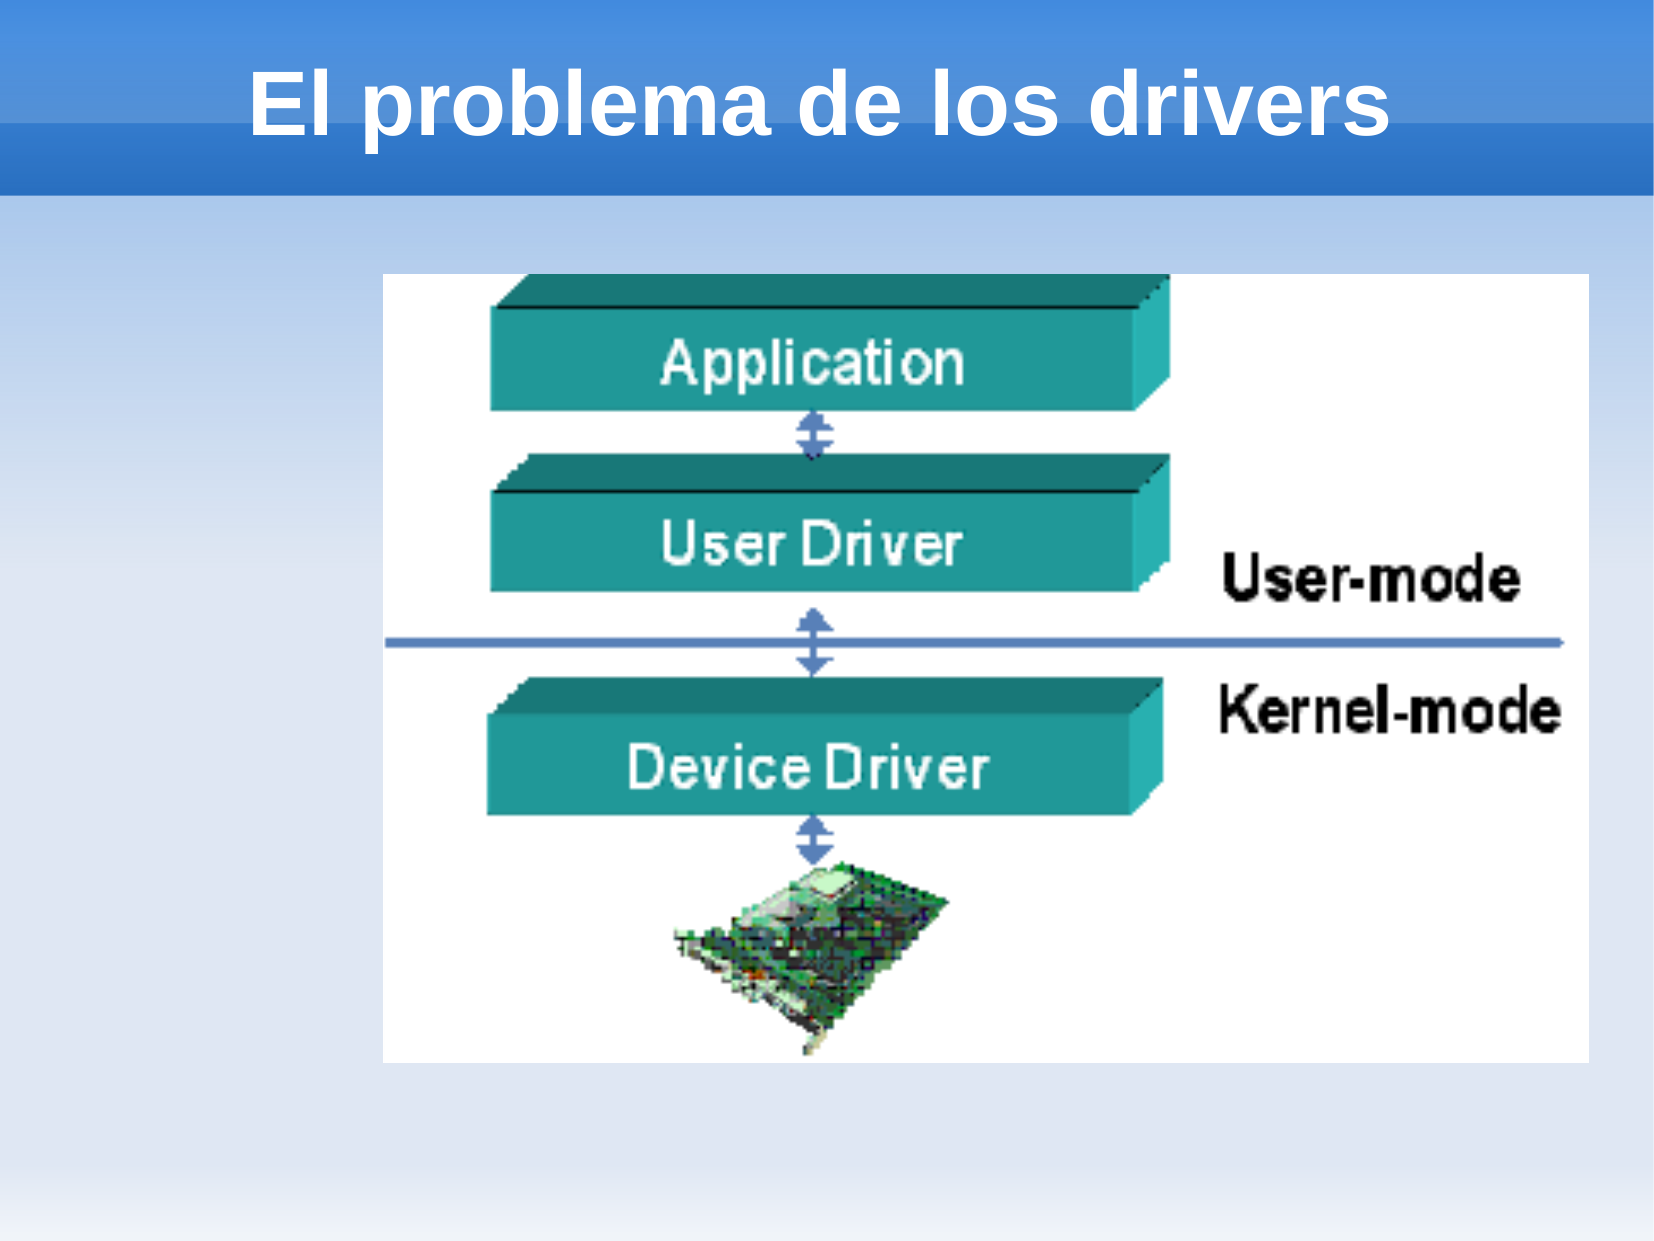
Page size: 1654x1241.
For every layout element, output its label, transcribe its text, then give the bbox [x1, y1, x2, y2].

picture [0, 0, 1654, 1241]
title El problema de los drivers [76, 7, 1565, 200]
